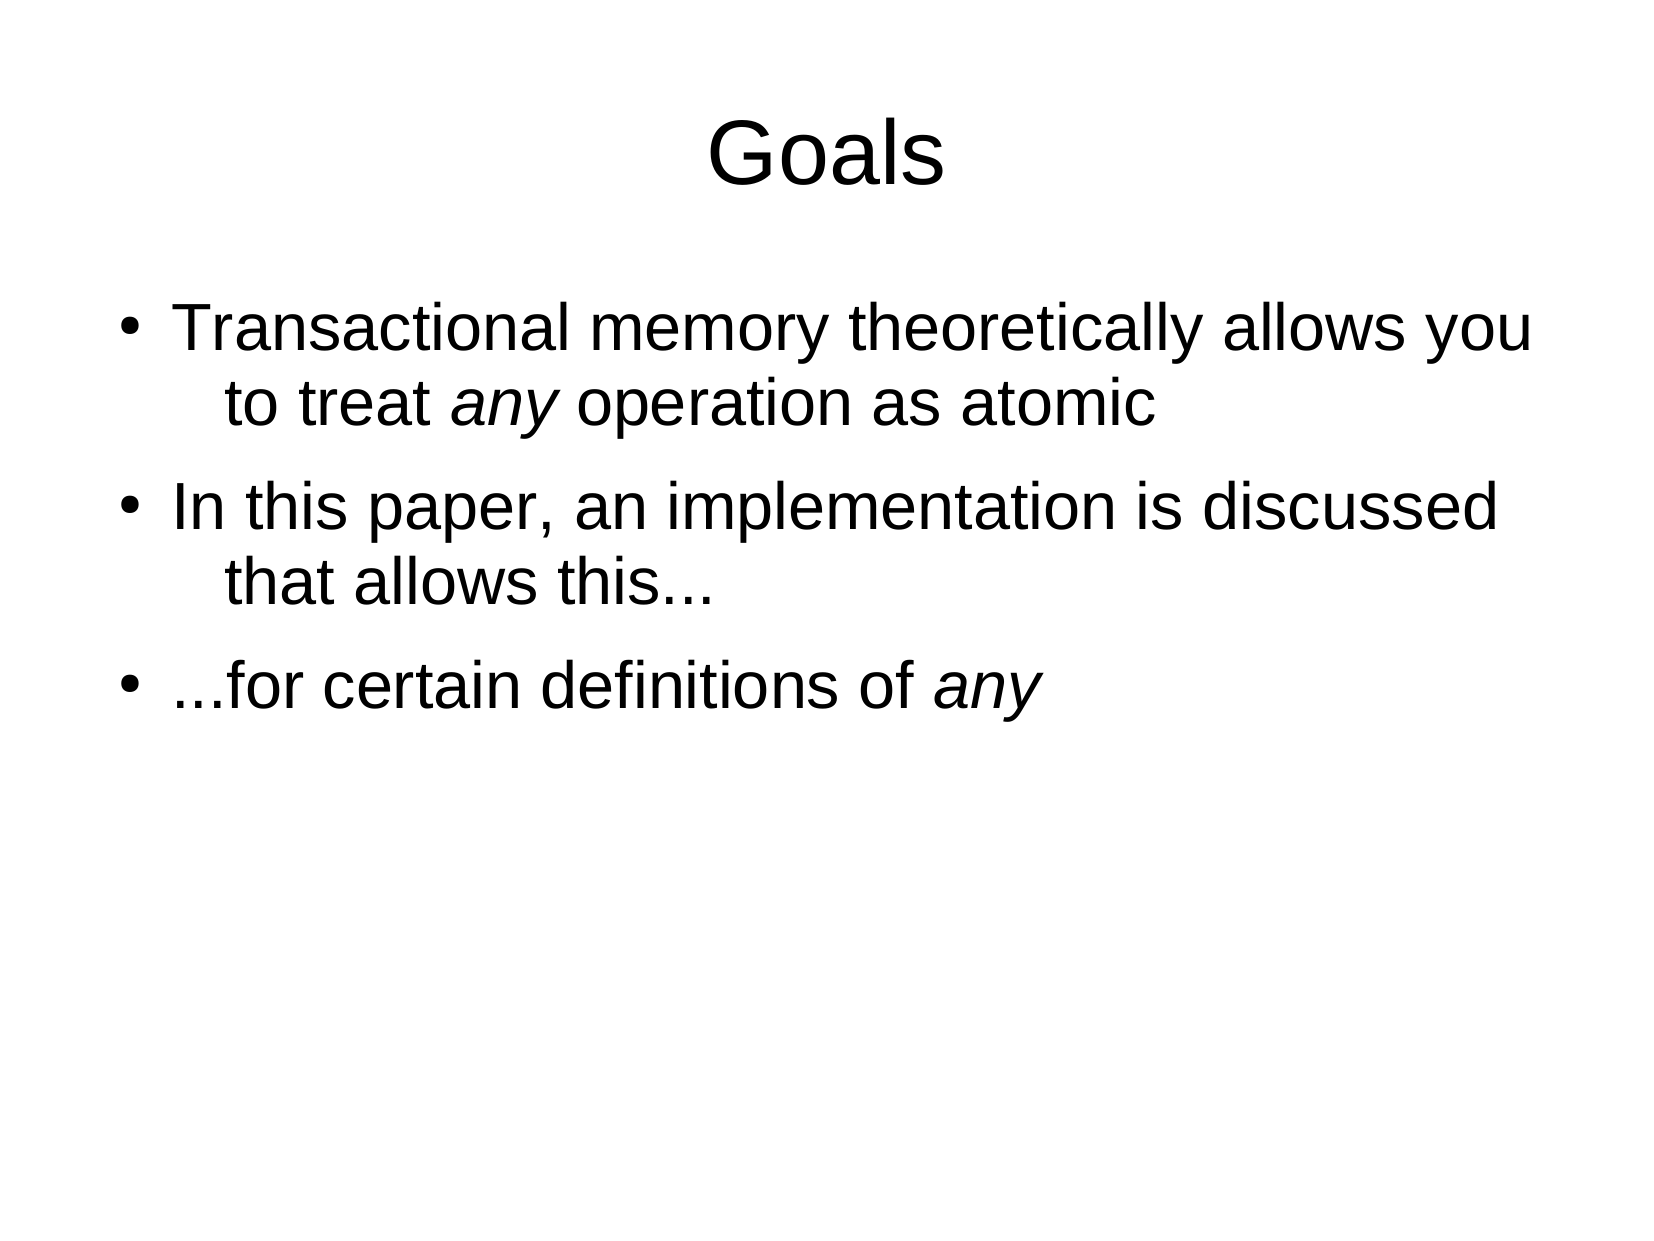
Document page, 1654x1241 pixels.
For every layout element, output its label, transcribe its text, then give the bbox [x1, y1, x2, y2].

list Transactional memory theoretically allows you to treat any operation as atomic In this paper, an implementation is discussed that allows this... ...for certain definitions of any [82, 290, 1571, 1109]
title Goals [82, 49, 1571, 257]
